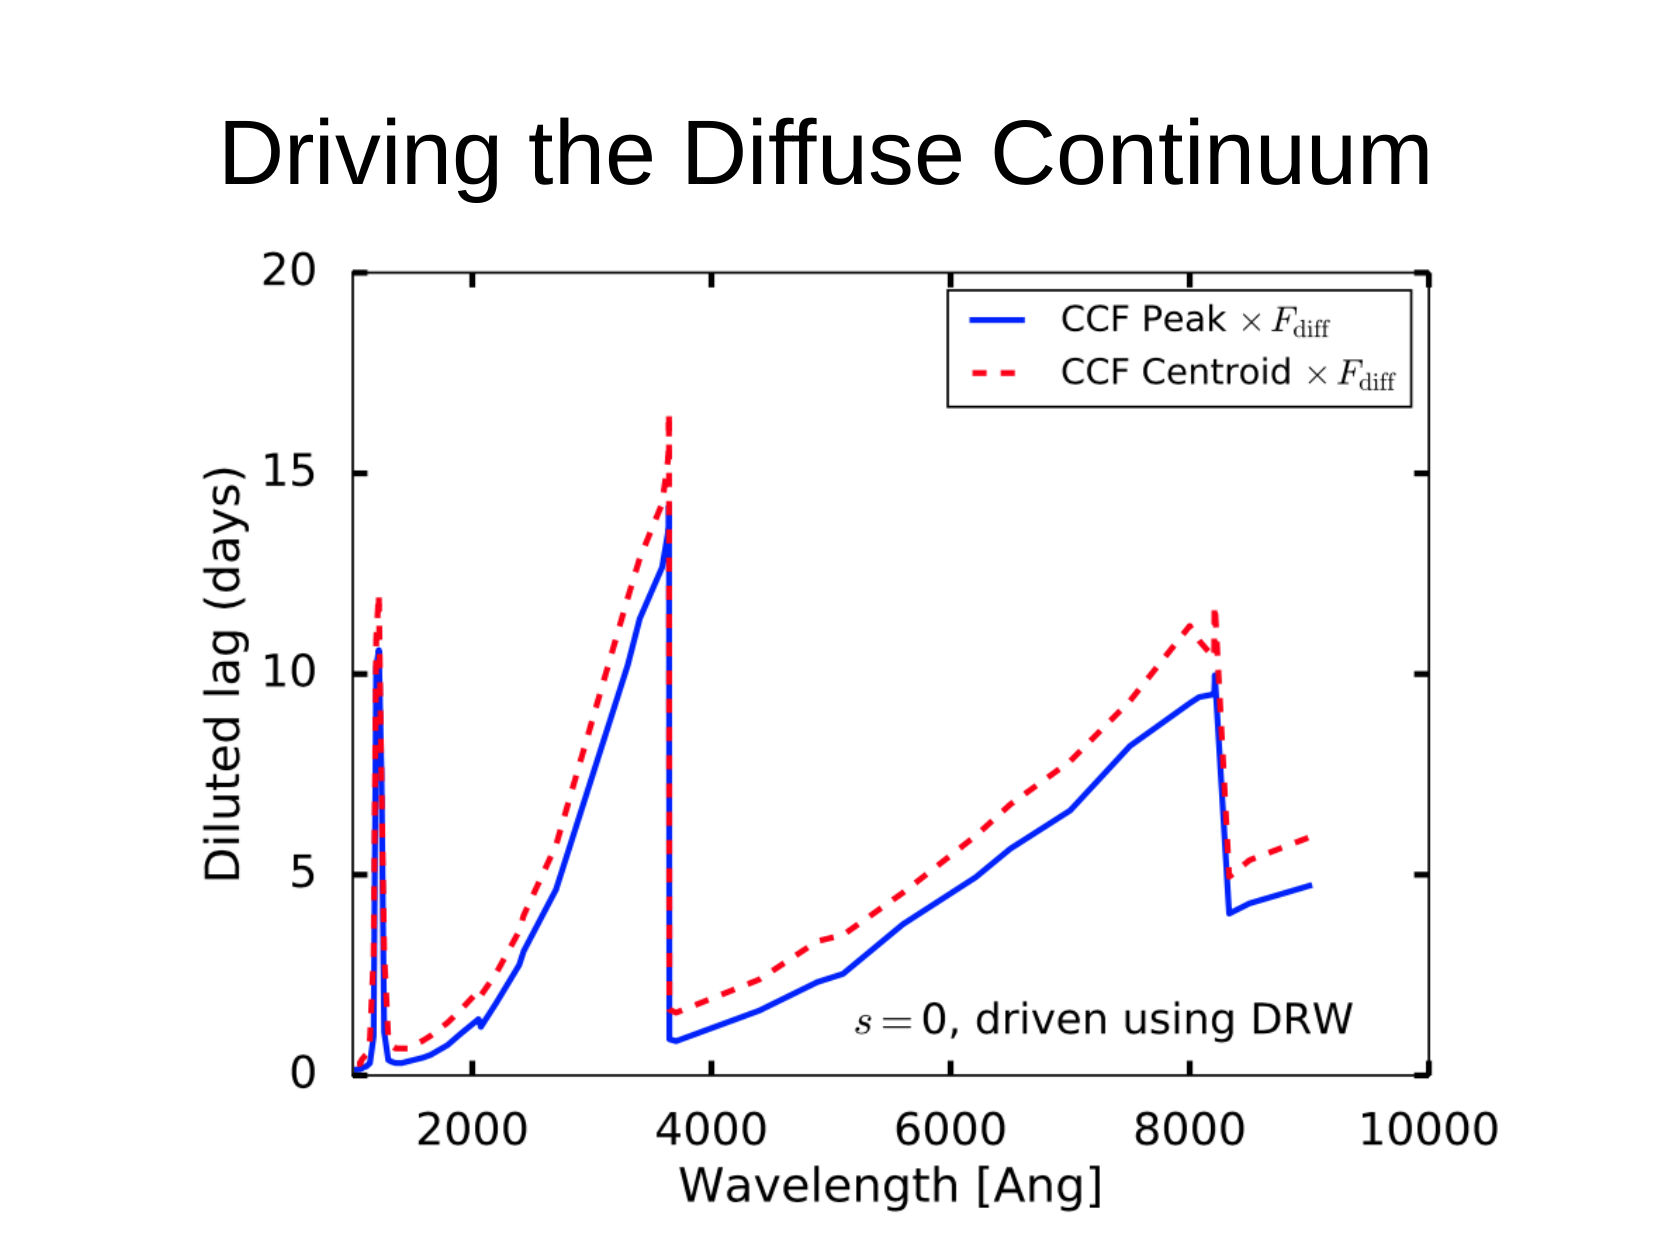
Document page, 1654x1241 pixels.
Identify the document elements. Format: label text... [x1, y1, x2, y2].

picture [135, 209, 1519, 1241]
title Driving the Diffuse Continuum [82, 49, 1571, 257]
